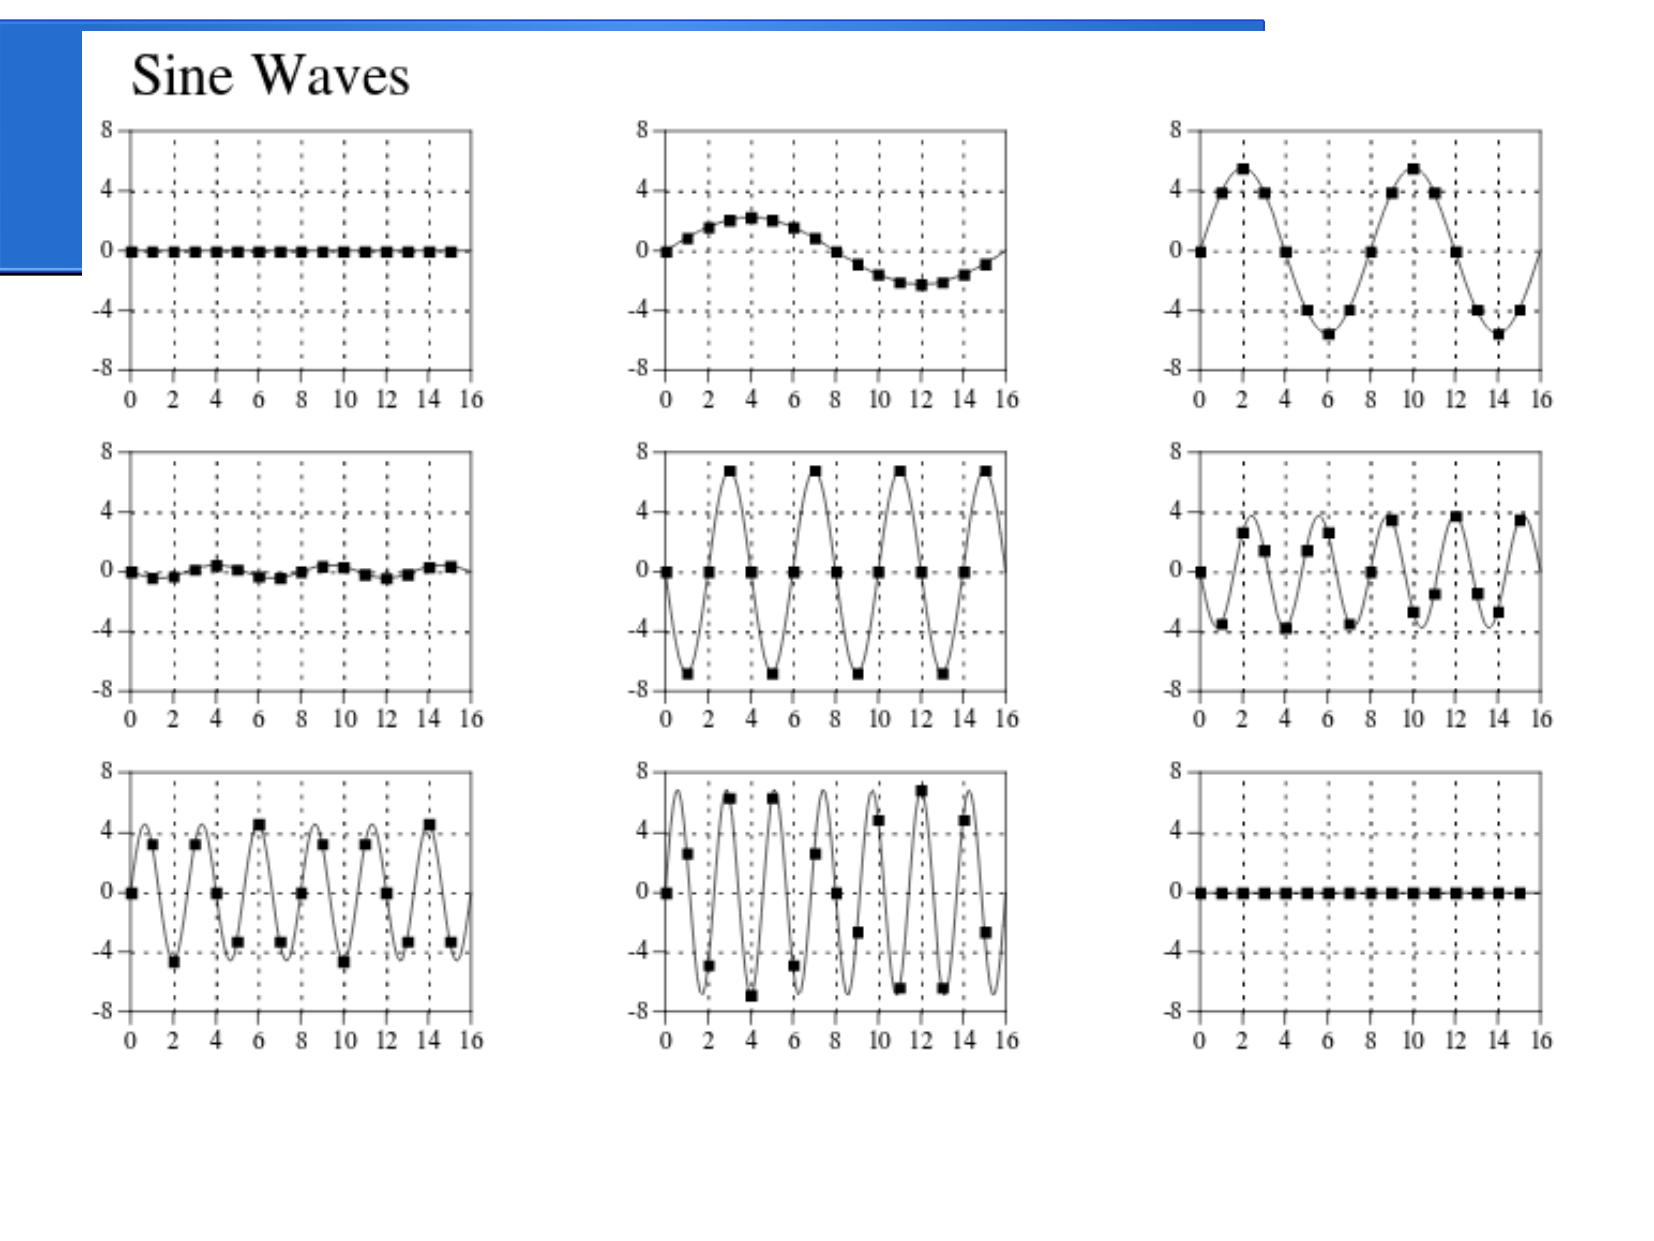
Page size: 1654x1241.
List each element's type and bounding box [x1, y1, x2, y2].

picture [82, 31, 1571, 1058]
